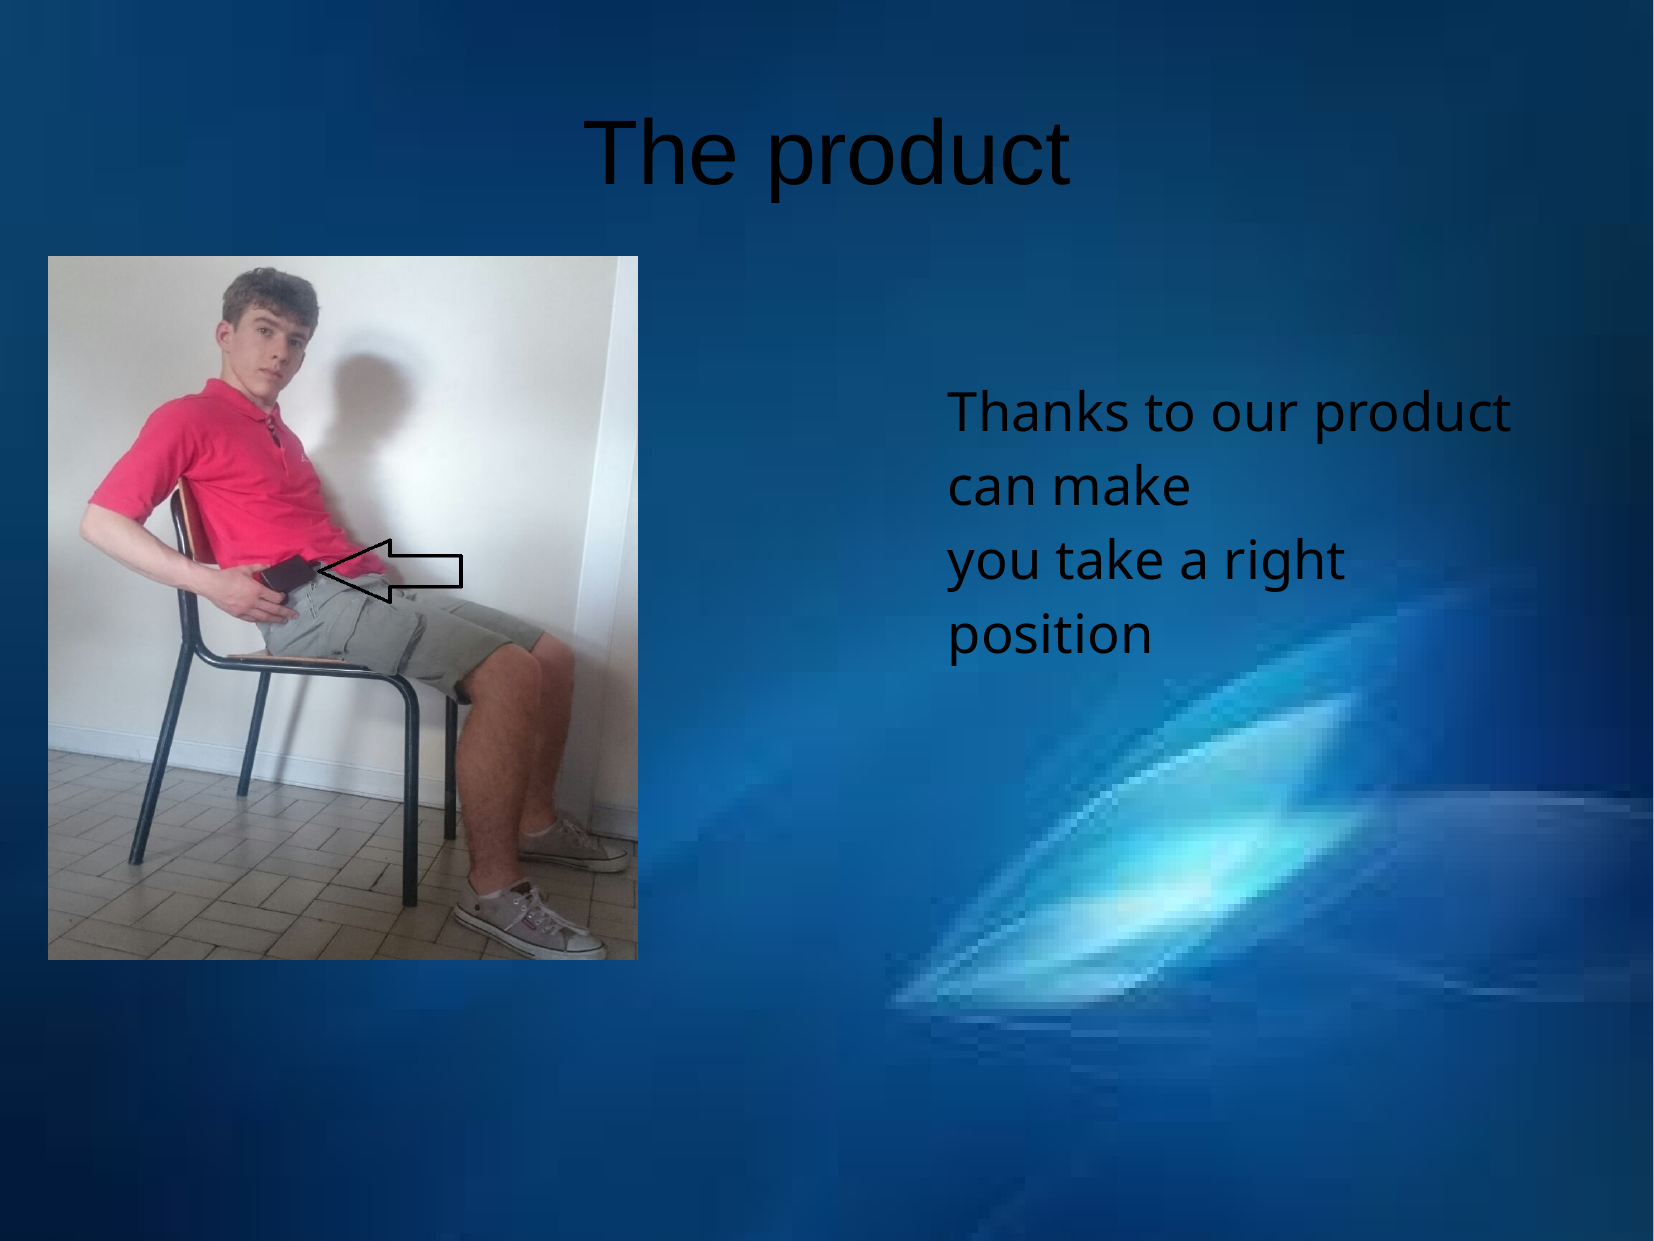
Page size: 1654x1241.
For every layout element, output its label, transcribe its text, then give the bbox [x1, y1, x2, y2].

text_box Thanks to our product can make you take a right position [933, 366, 1536, 684]
picture [0, 0, 1654, 1241]
title The product [82, 49, 1571, 257]
